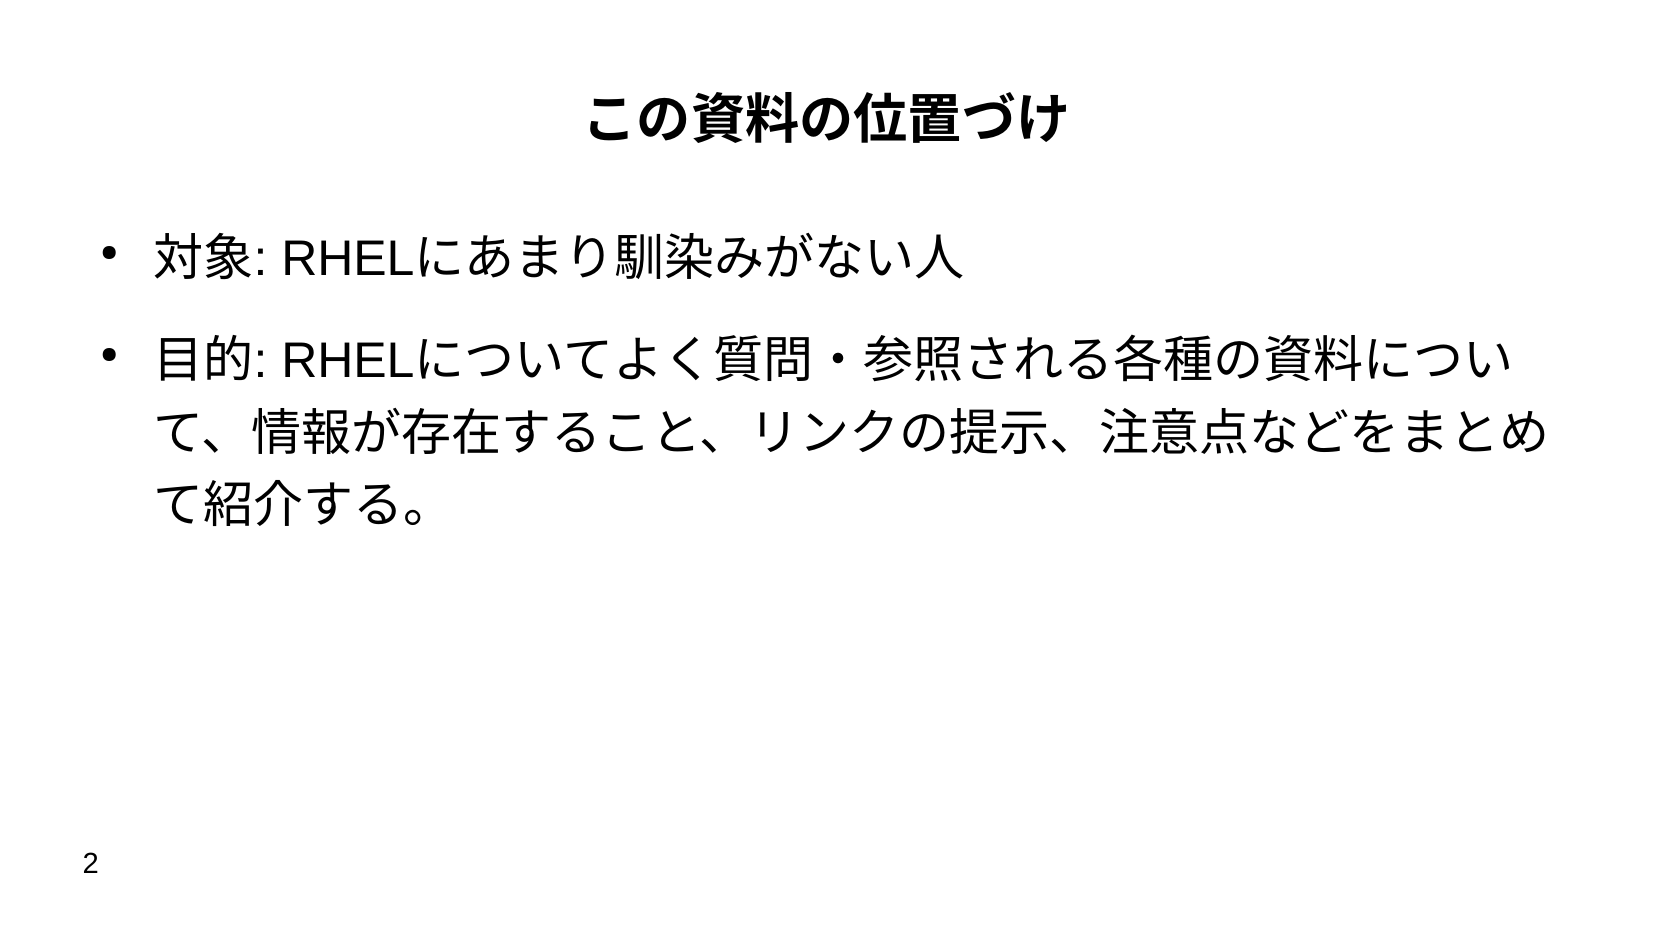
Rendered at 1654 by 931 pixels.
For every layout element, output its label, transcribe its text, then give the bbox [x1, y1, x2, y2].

list 対象: RHELにあまり馴染みがない人 目的: RHELについてよく質問・参照される各種の資料について、情報が存在すること、リンクの提示、注意点などをまとめて紹介する。 [82, 217, 1551, 827]
title この資料の位置づけ [82, 37, 1571, 193]
